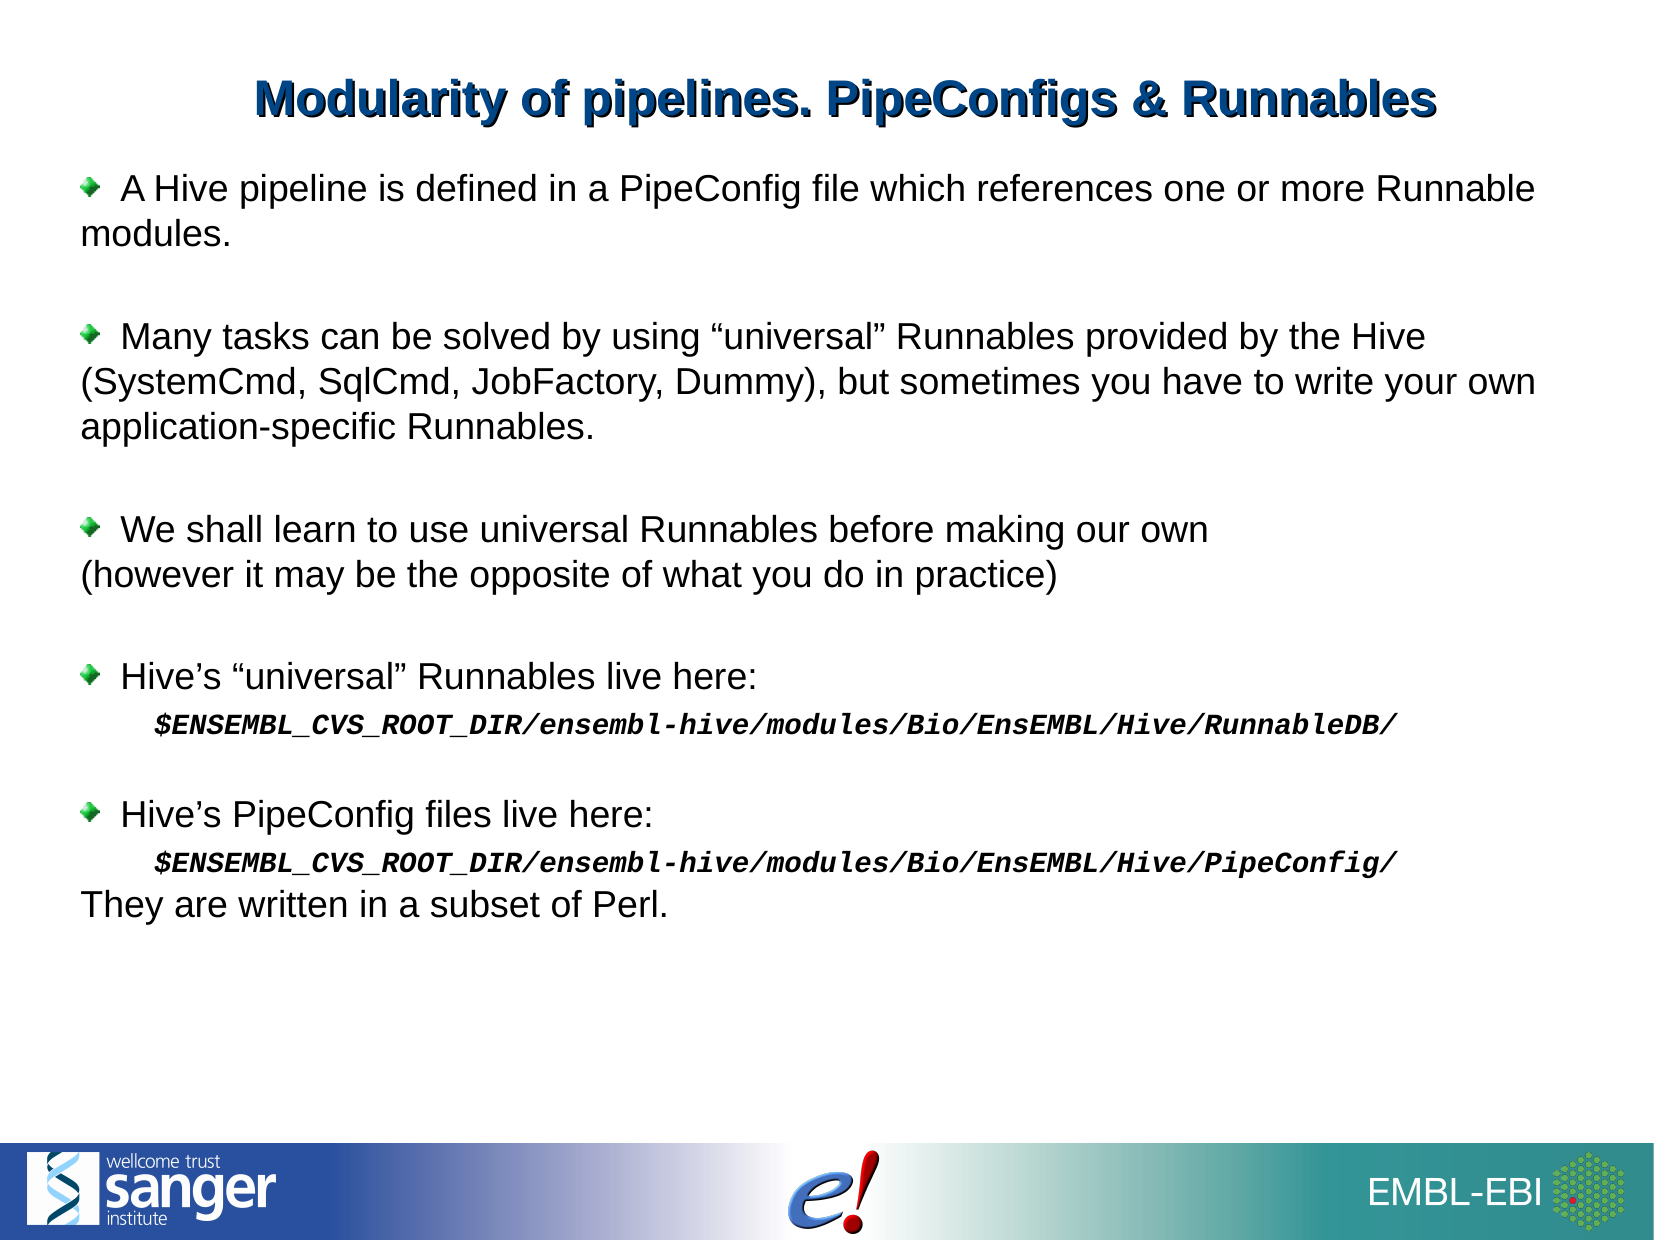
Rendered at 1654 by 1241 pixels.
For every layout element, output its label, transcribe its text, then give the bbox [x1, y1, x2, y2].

title Modularity of pipelines. PipeConfigs & Runnables [82, 49, 1571, 141]
list A Hive pipeline is defined in a PipeConfig file which references one or more Runnable modules. Many tasks can be solved by using “universal” Runnables provided by the Hive (SystemCmd, SqlCmd, JobFactory, Dummy), but sometimes you have to write your own application-specific Runnables. We shall learn to use universal Runnables before making our own (however it may be the opposite of what you do in practice) Hive’s “universal” Runnables live here: $ENSEMBL_CVS_ROOT_DIR/ensembl-hive/modules/Bio/EnsEMBL/Hive/RunnableDB/ Hive’s PipeConfig files live here: $ENSEMBL_CVS_ROOT_DIR/ensembl-hive/modules/Bio/EnsEMBL/Hive/PipeConfig/ They are written in a subset of Perl. [65, 149, 1608, 1123]
picture [0, 1143, 1654, 1240]
